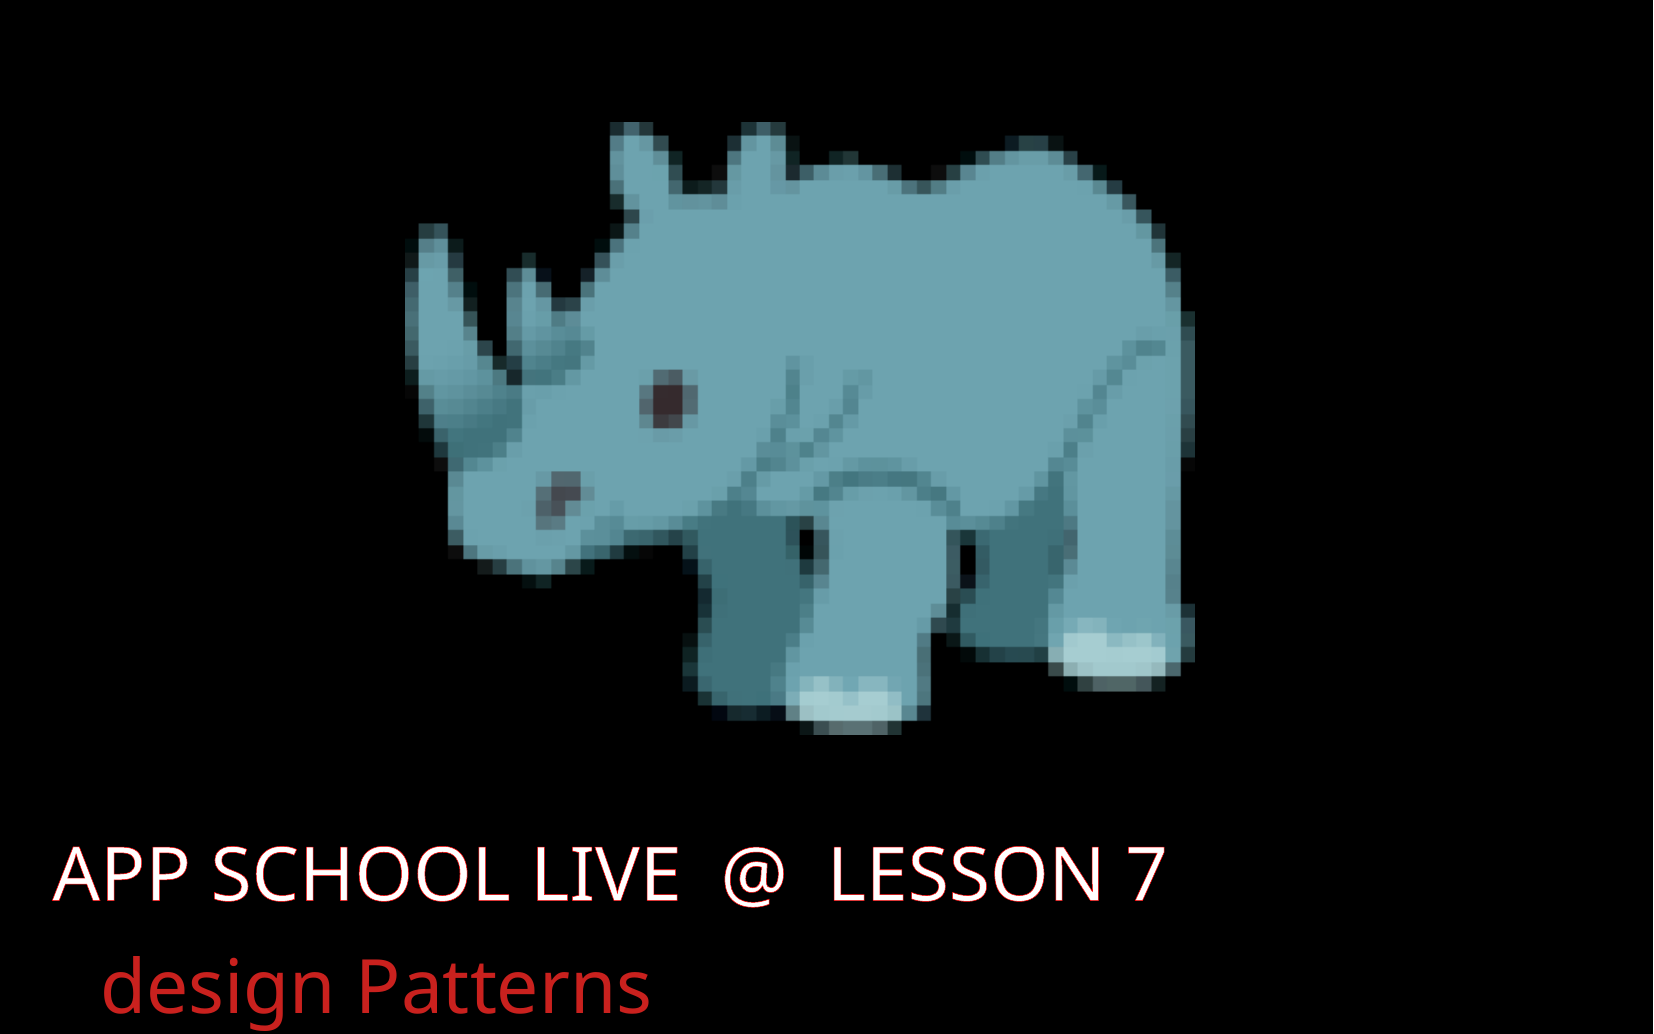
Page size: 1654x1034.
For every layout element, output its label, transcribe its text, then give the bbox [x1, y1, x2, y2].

picture [405, 122, 1195, 735]
text_box Adesign Patterns [37, 926, 1555, 1017]
text_box APP SCHOOL LIVE @ LESSON 7 [37, 812, 1613, 903]
